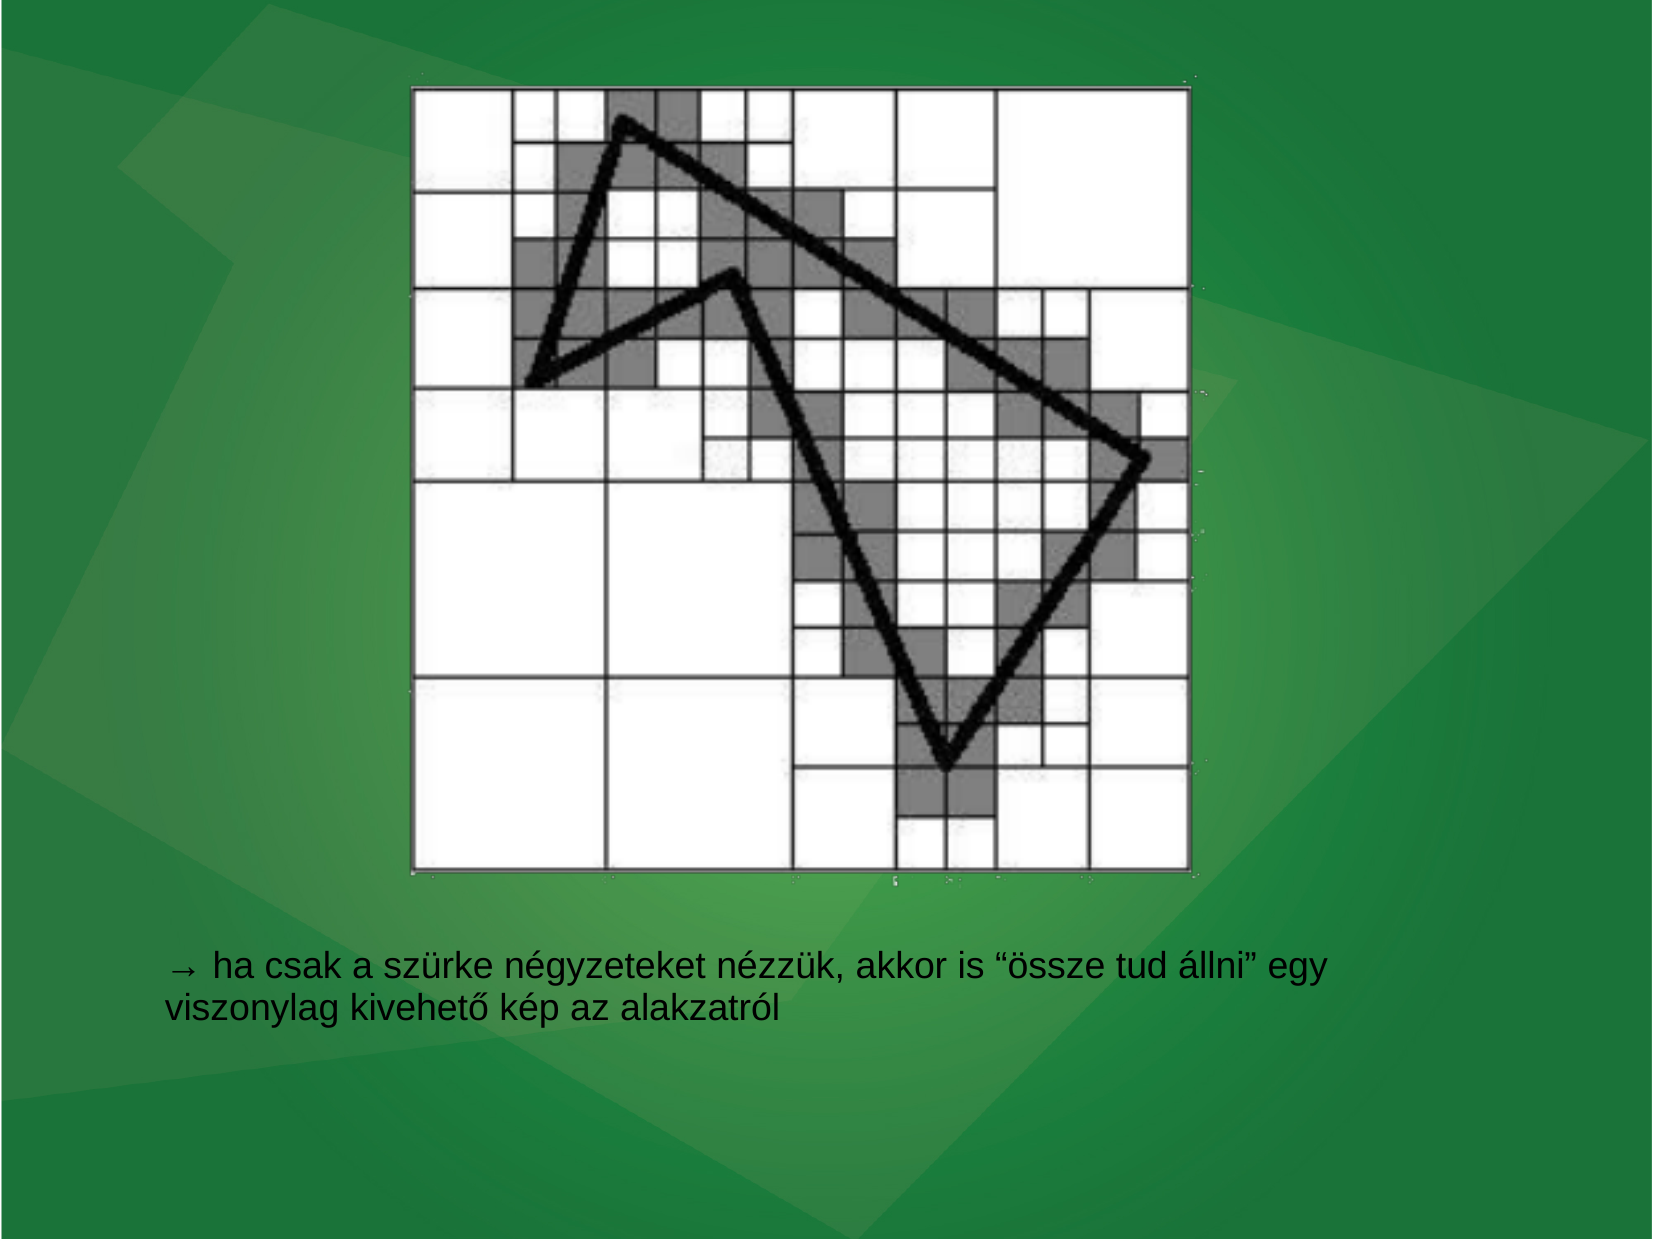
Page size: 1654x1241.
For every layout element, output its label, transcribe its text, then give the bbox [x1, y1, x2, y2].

picture [0, 0, 1652, 1241]
text_box → ha csak a szürke négyzeteket nézzük, akkor is “össze tud állni” egy viszonylag kivehető kép az alakzatról [150, 937, 1351, 1037]
